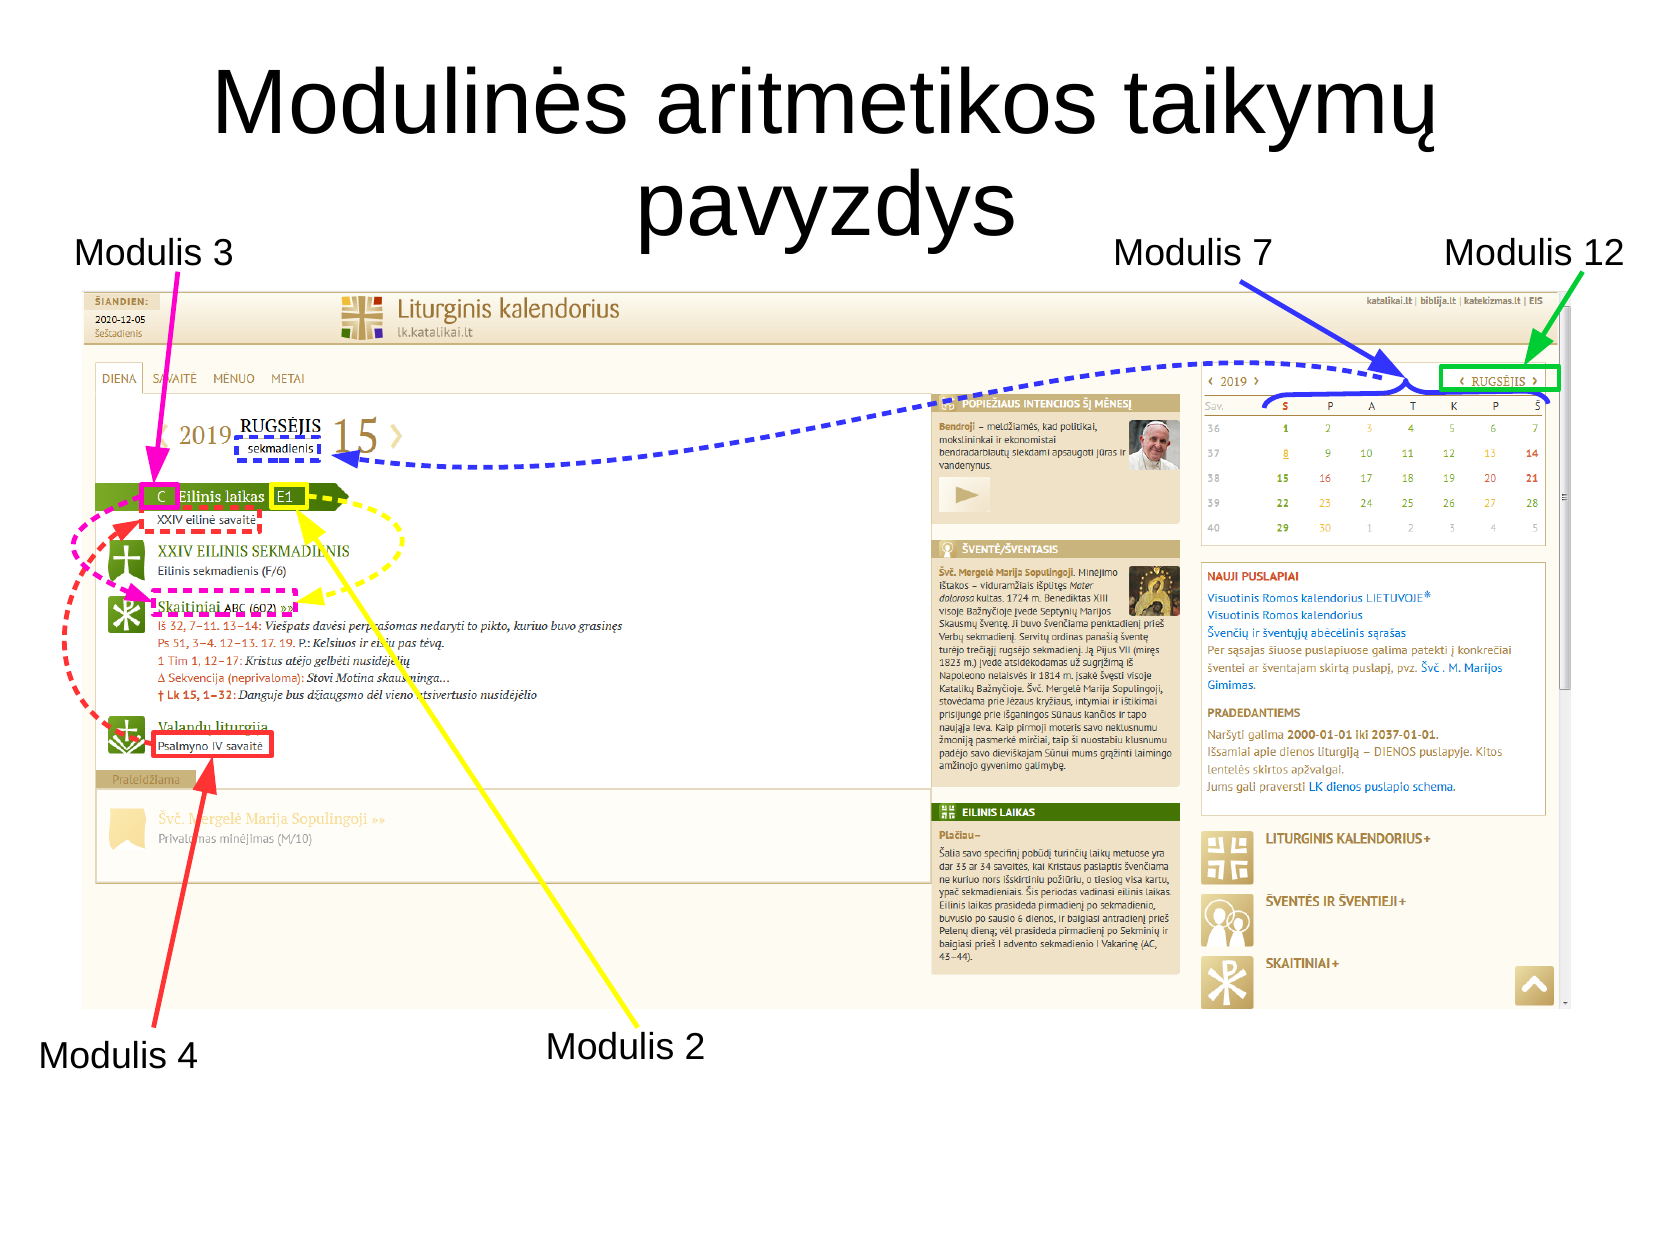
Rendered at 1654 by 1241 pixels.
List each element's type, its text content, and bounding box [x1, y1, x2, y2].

text_box Modulis 4 [23, 1027, 214, 1085]
picture [156, 735, 269, 754]
title Modulinės aritmetikos taikymų pavyzdys [82, 49, 1571, 257]
picture [274, 487, 305, 505]
picture [1443, 369, 1557, 387]
text_box Modulis 3 [59, 224, 249, 282]
picture [144, 487, 175, 505]
text_box Modulis 12 [1429, 224, 1640, 282]
picture [1262, 290, 1567, 390]
picture [82, 290, 1571, 1009]
text_box Modulis 2 [530, 1017, 721, 1075]
text_box Modulis 7 [1098, 224, 1289, 282]
